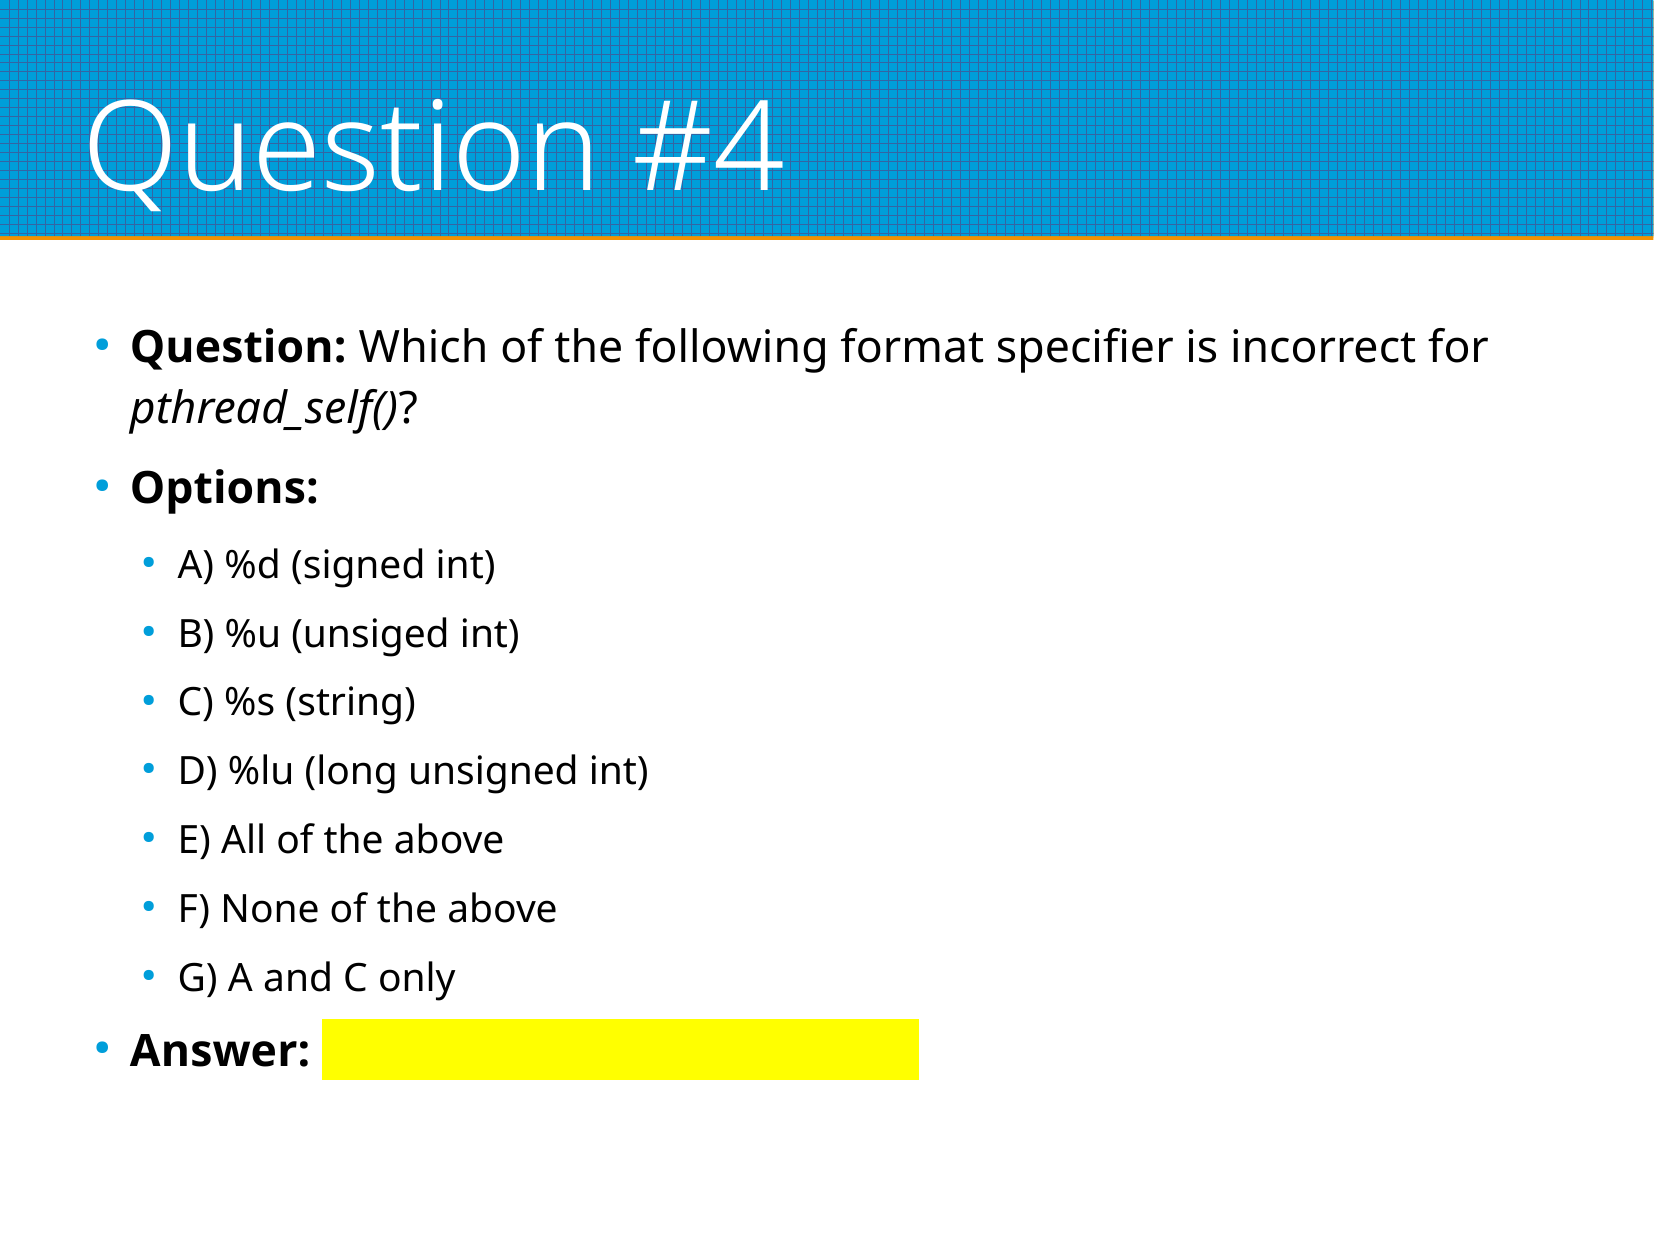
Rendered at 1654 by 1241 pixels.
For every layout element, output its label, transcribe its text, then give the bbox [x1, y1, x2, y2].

list Question: Which of the following format specifier is incorrect for pthread_self()? Options: A) %d (signed int) B) %u (unsiged int) C) %s (string) D) %lu (long unsigned int) E) All of the above F) None of the above G) A and C only Answer: G (Partial Credit For A and C) [82, 314, 1563, 1081]
title Question #4 [82, 19, 1571, 227]
